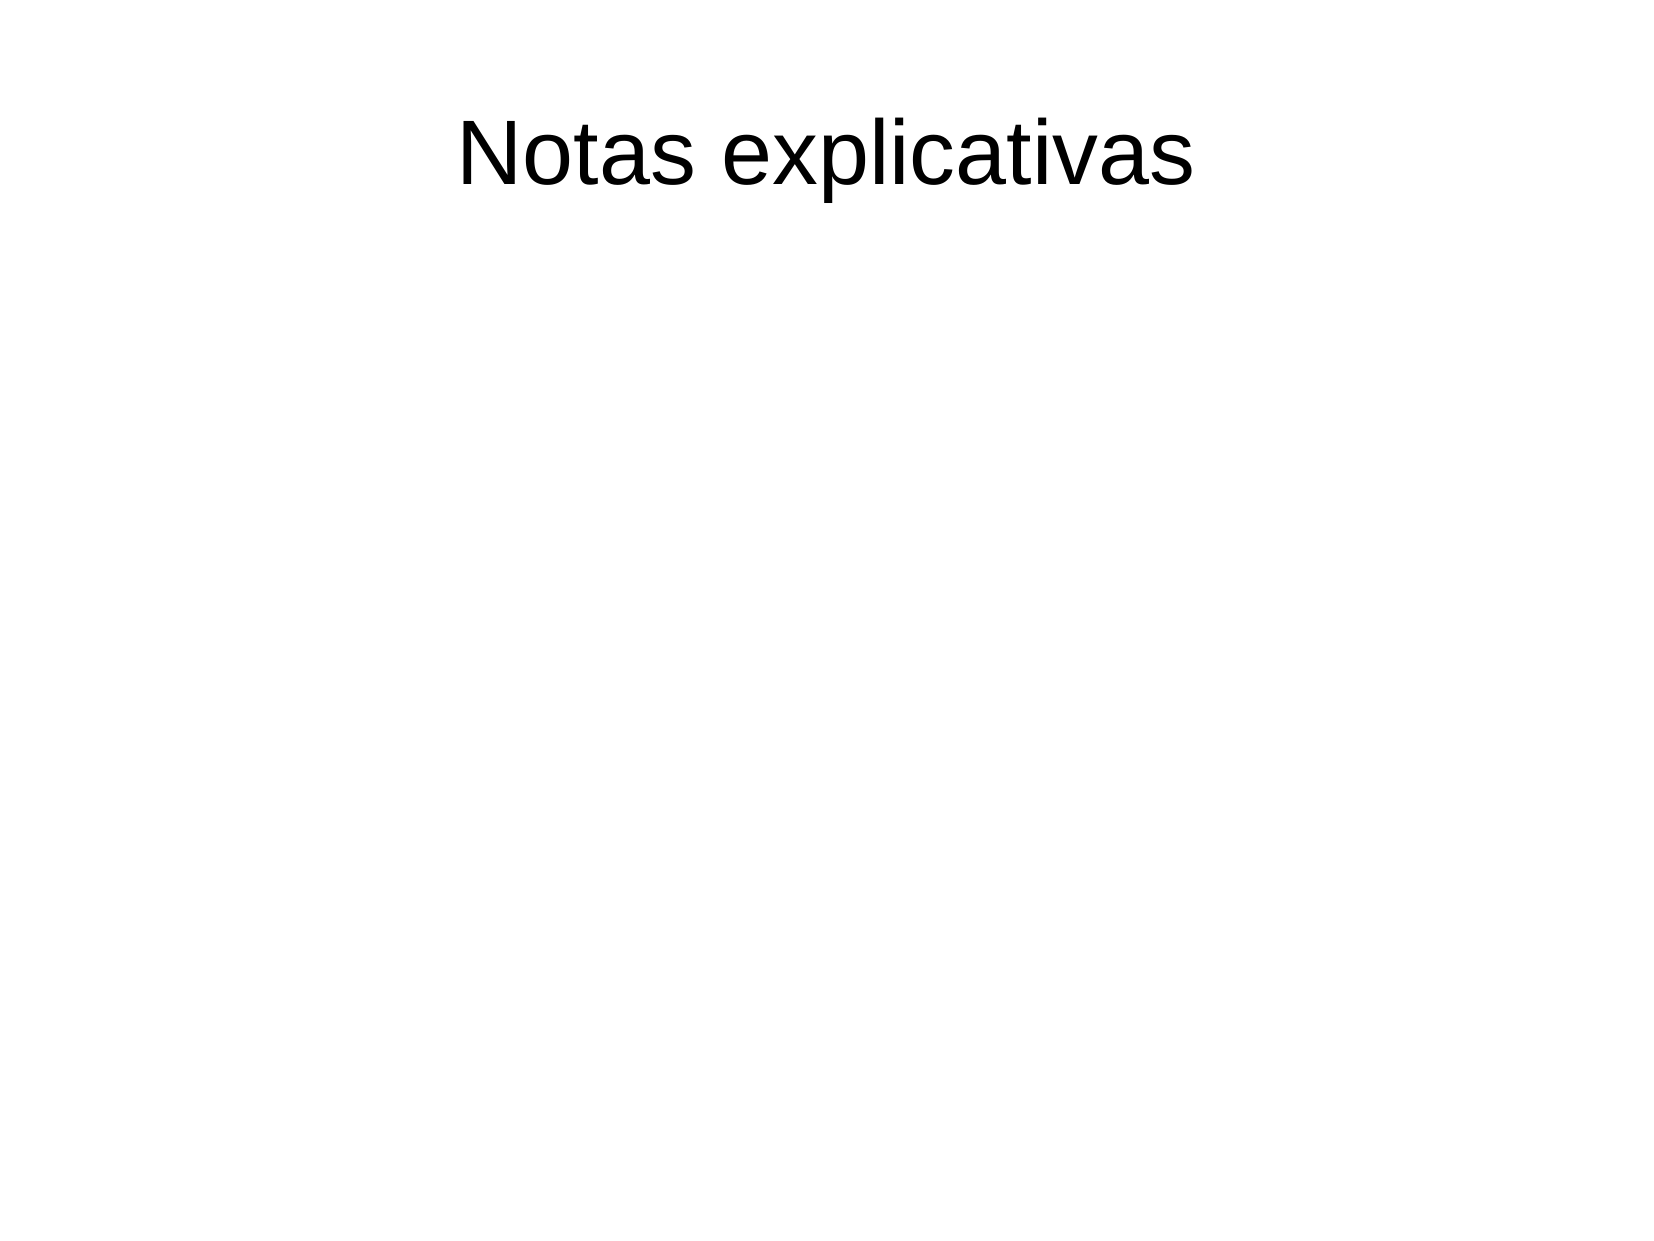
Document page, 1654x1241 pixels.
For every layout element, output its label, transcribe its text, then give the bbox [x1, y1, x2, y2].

title Notas explicativas [82, 49, 1571, 257]
